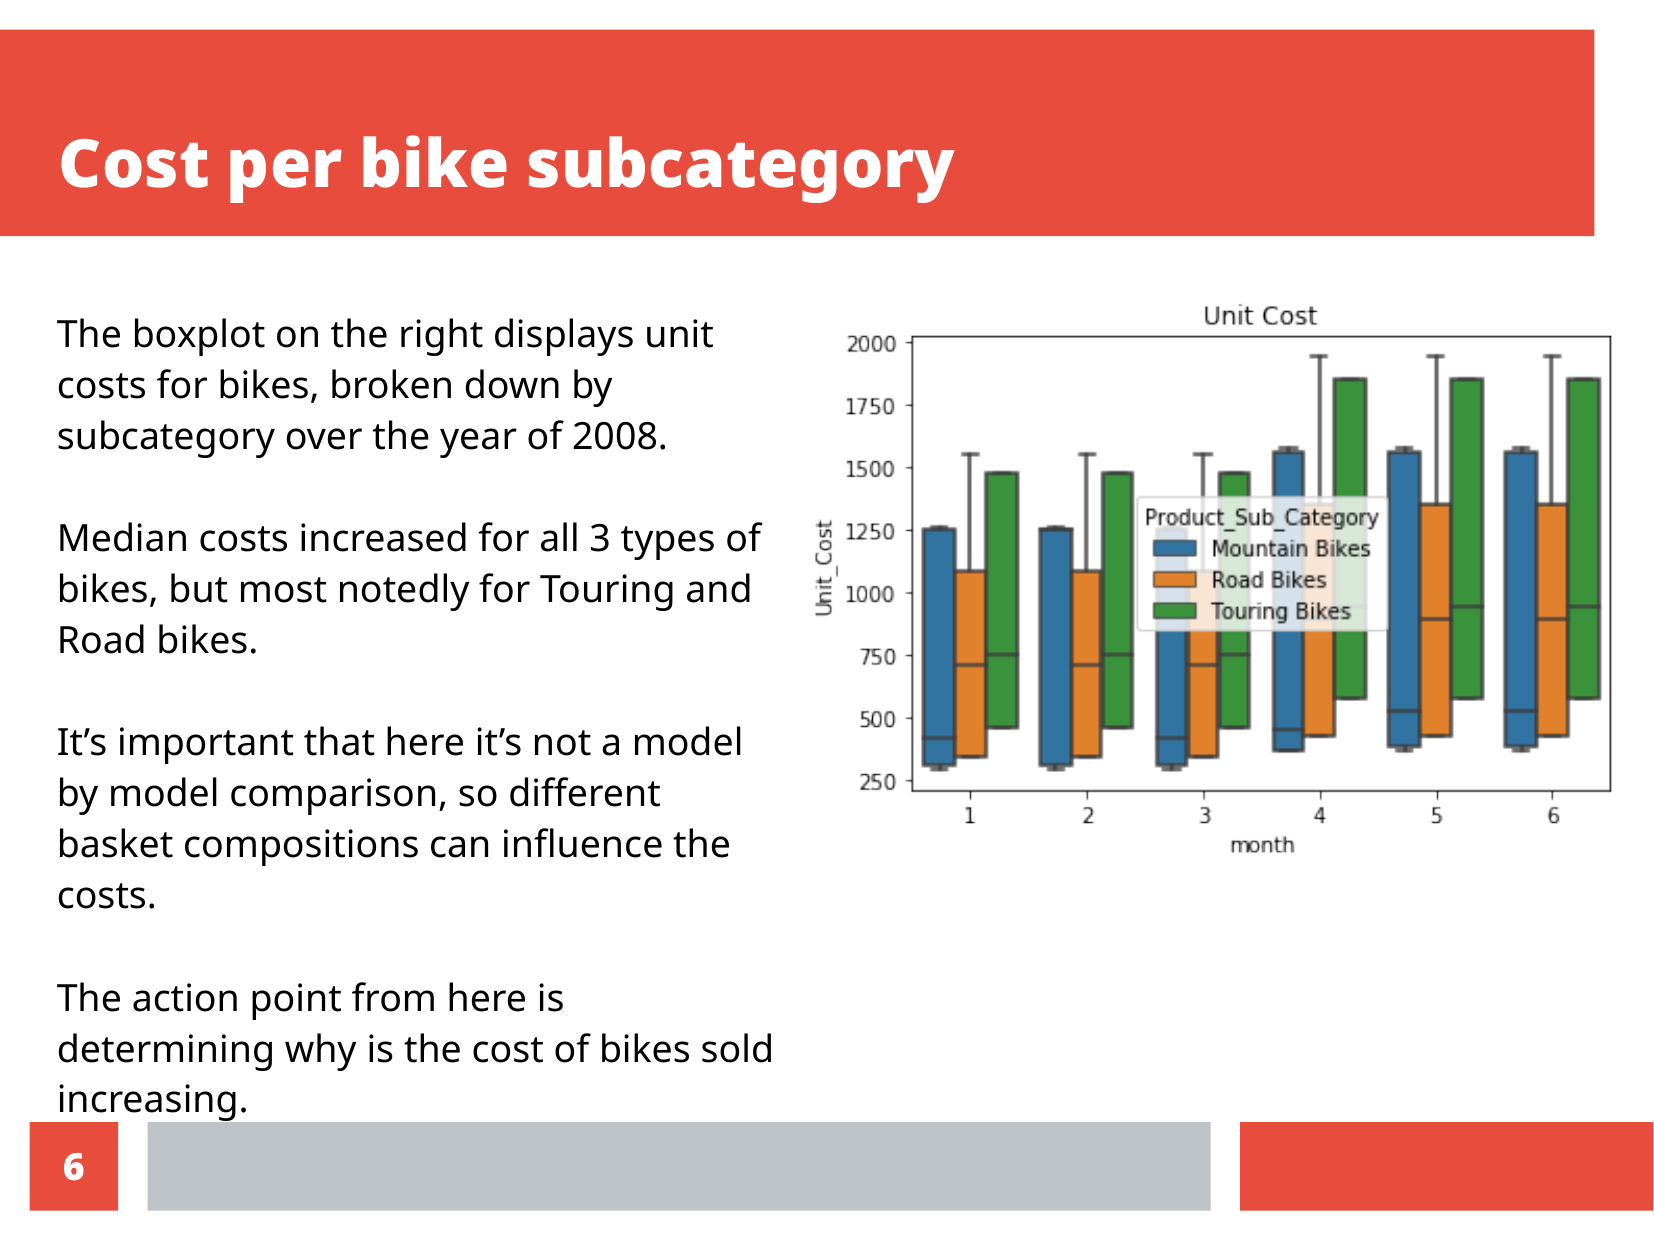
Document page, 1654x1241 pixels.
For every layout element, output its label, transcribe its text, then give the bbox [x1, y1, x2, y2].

list [59, 870, 1565, 1093]
list [61, 1044, 73, 1060]
title Cost per bike subcategory [59, 59, 1595, 207]
picture [799, 290, 1631, 870]
text_box The boxplot on the right displays unit costs for bikes, broken down by subcategory over the year of 2008. Median costs increased for all 3 types of bikes, but most notedly for Touring and Road bikes. It’s important that here it’s not a model by model comparison, so different basket compositions can influence the costs. The action point from here is determining why is the cost of bikes sold increasing. [42, 300, 799, 1012]
